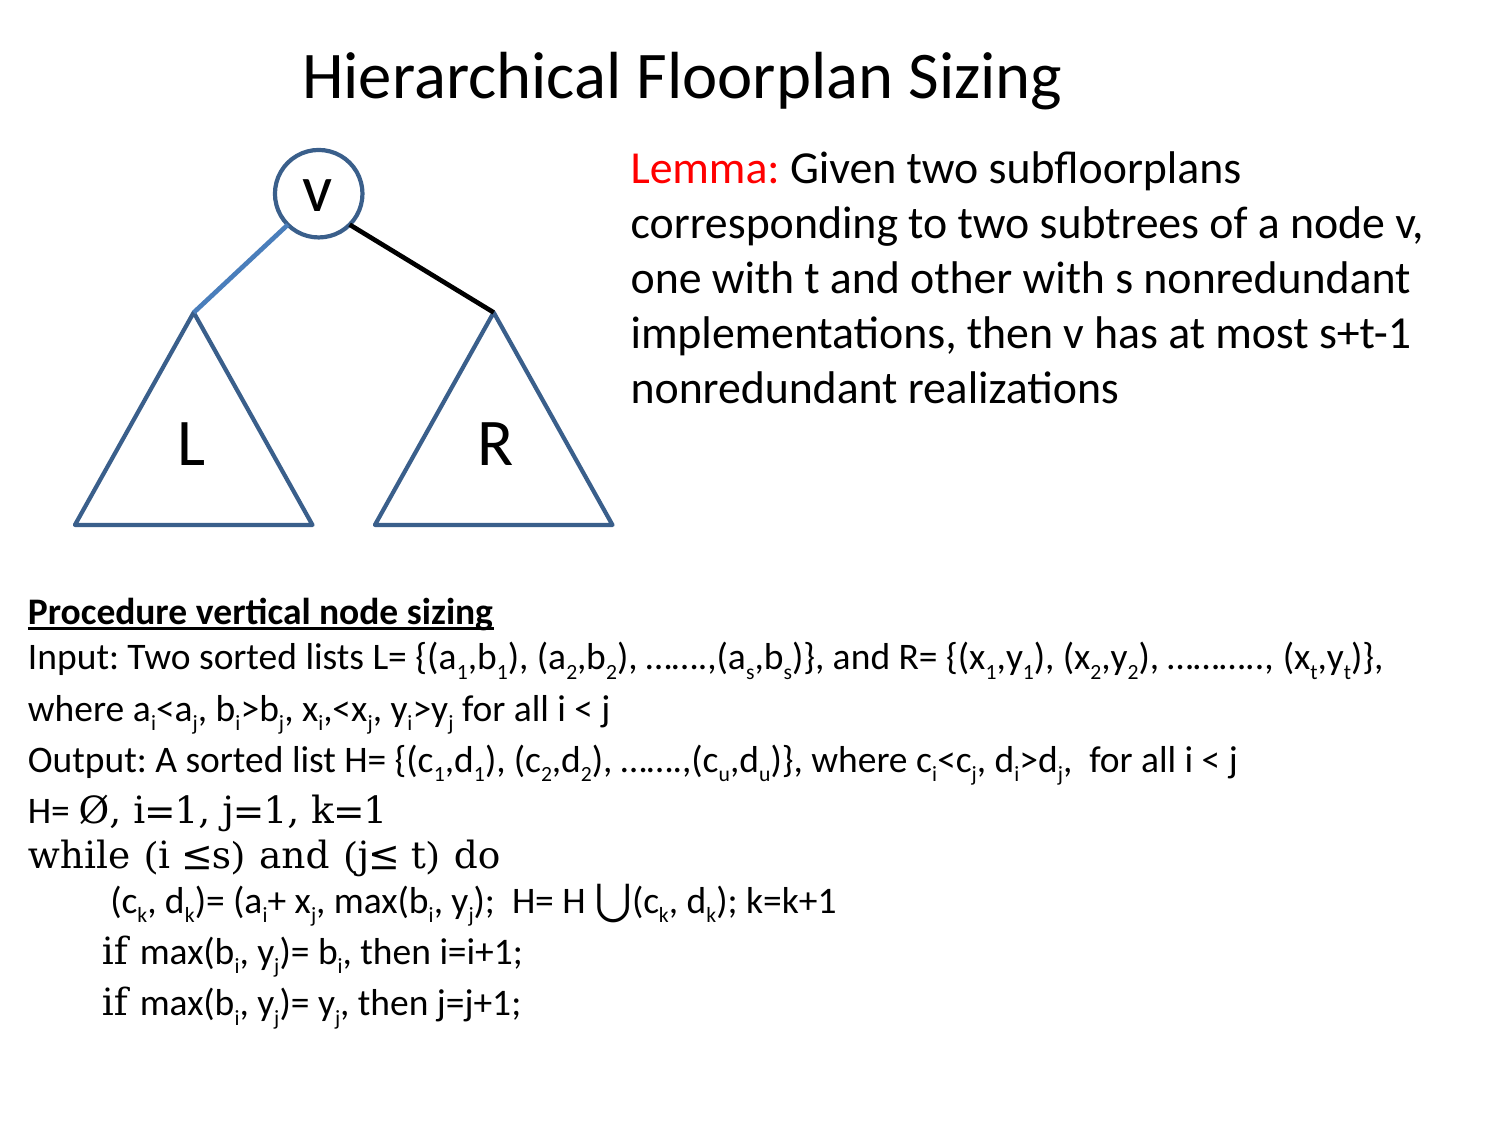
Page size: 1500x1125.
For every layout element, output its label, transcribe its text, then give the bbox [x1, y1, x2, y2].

text_box R [462, 391, 538, 487]
text_box Procedure vertical node sizing Input: Two sorted lists L= {(a1,b1), (a2,b2), …….,(as,bs)}, and R= {(x1,y1), (x2,y2), ……….., (xt,yt)}, where ai<aj, bi>bj, xi,<xj, yi>yj for all i < j Output: A sorted list H= {(c1,d1), (c2,d2), …….,(cu,du)}, where ci<cj, di>dj, for all i < j H= Ø, i=1, j=1, k=1 while (i ≤s) and (j≤ t) do (ck, dk)= (ai+ xj, max(bi, yj); H= H ⋃(ck, dk); k=k+1 if max(bi, yj)= bi, then i=i+1; if max(bi, yj)= yj, then j=j+1; [13, 579, 1489, 1037]
text_box Hierarchical Floorplan Sizing [287, 24, 1371, 120]
text_box L [162, 391, 238, 487]
text_box v [287, 137, 363, 233]
text_box Lemma: Given two subfloorplans corresponding to two subtrees of a node v, one with t and other with s nonredundant implementations, then v has at most s+t-1 nonredundant realizations [615, 129, 1441, 420]
